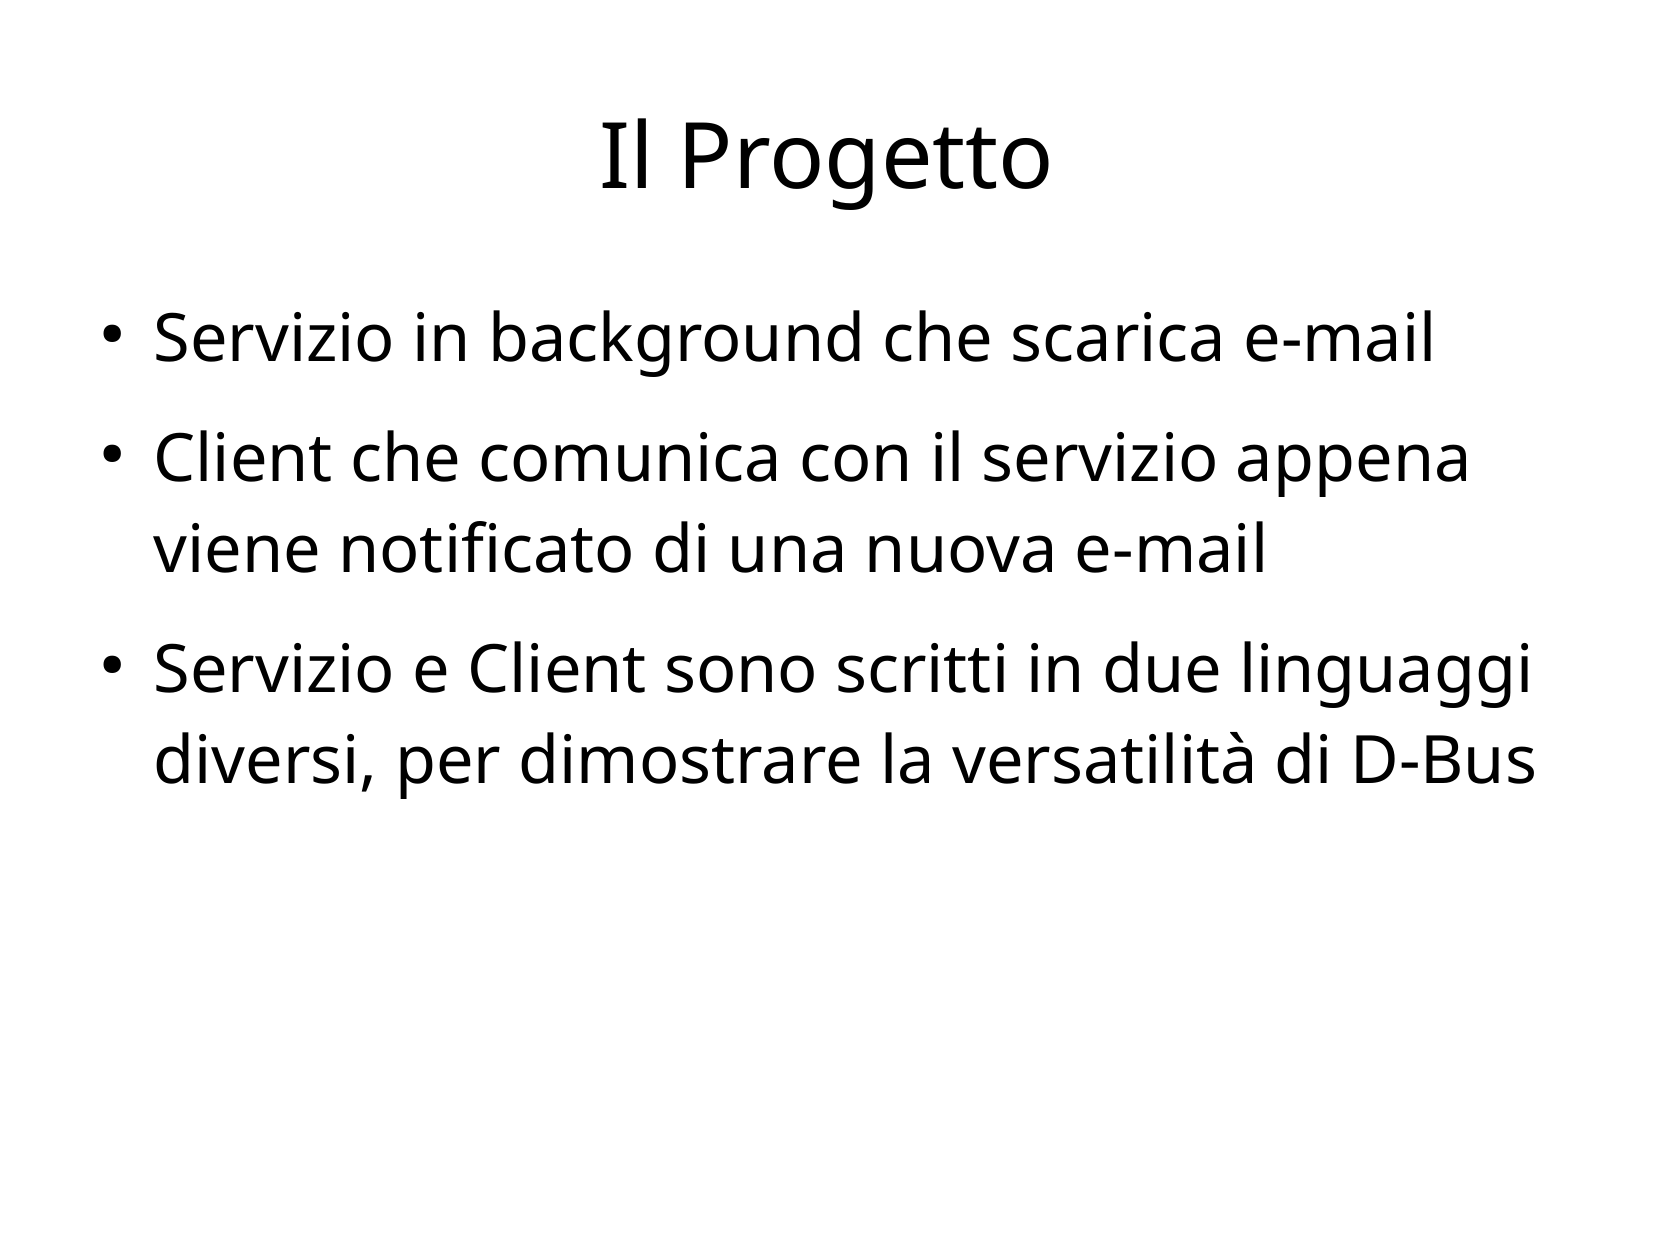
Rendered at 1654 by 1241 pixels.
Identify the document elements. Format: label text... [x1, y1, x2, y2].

title Il Progetto [82, 49, 1571, 257]
list Servizio in background che scarica e-mail Client che comunica con il servizio appena viene notificato di una nuova e-mail Servizio e Client sono scritti in due linguaggi diversi, per dimostrare la versatilità di D-Bus [82, 290, 1571, 1010]
